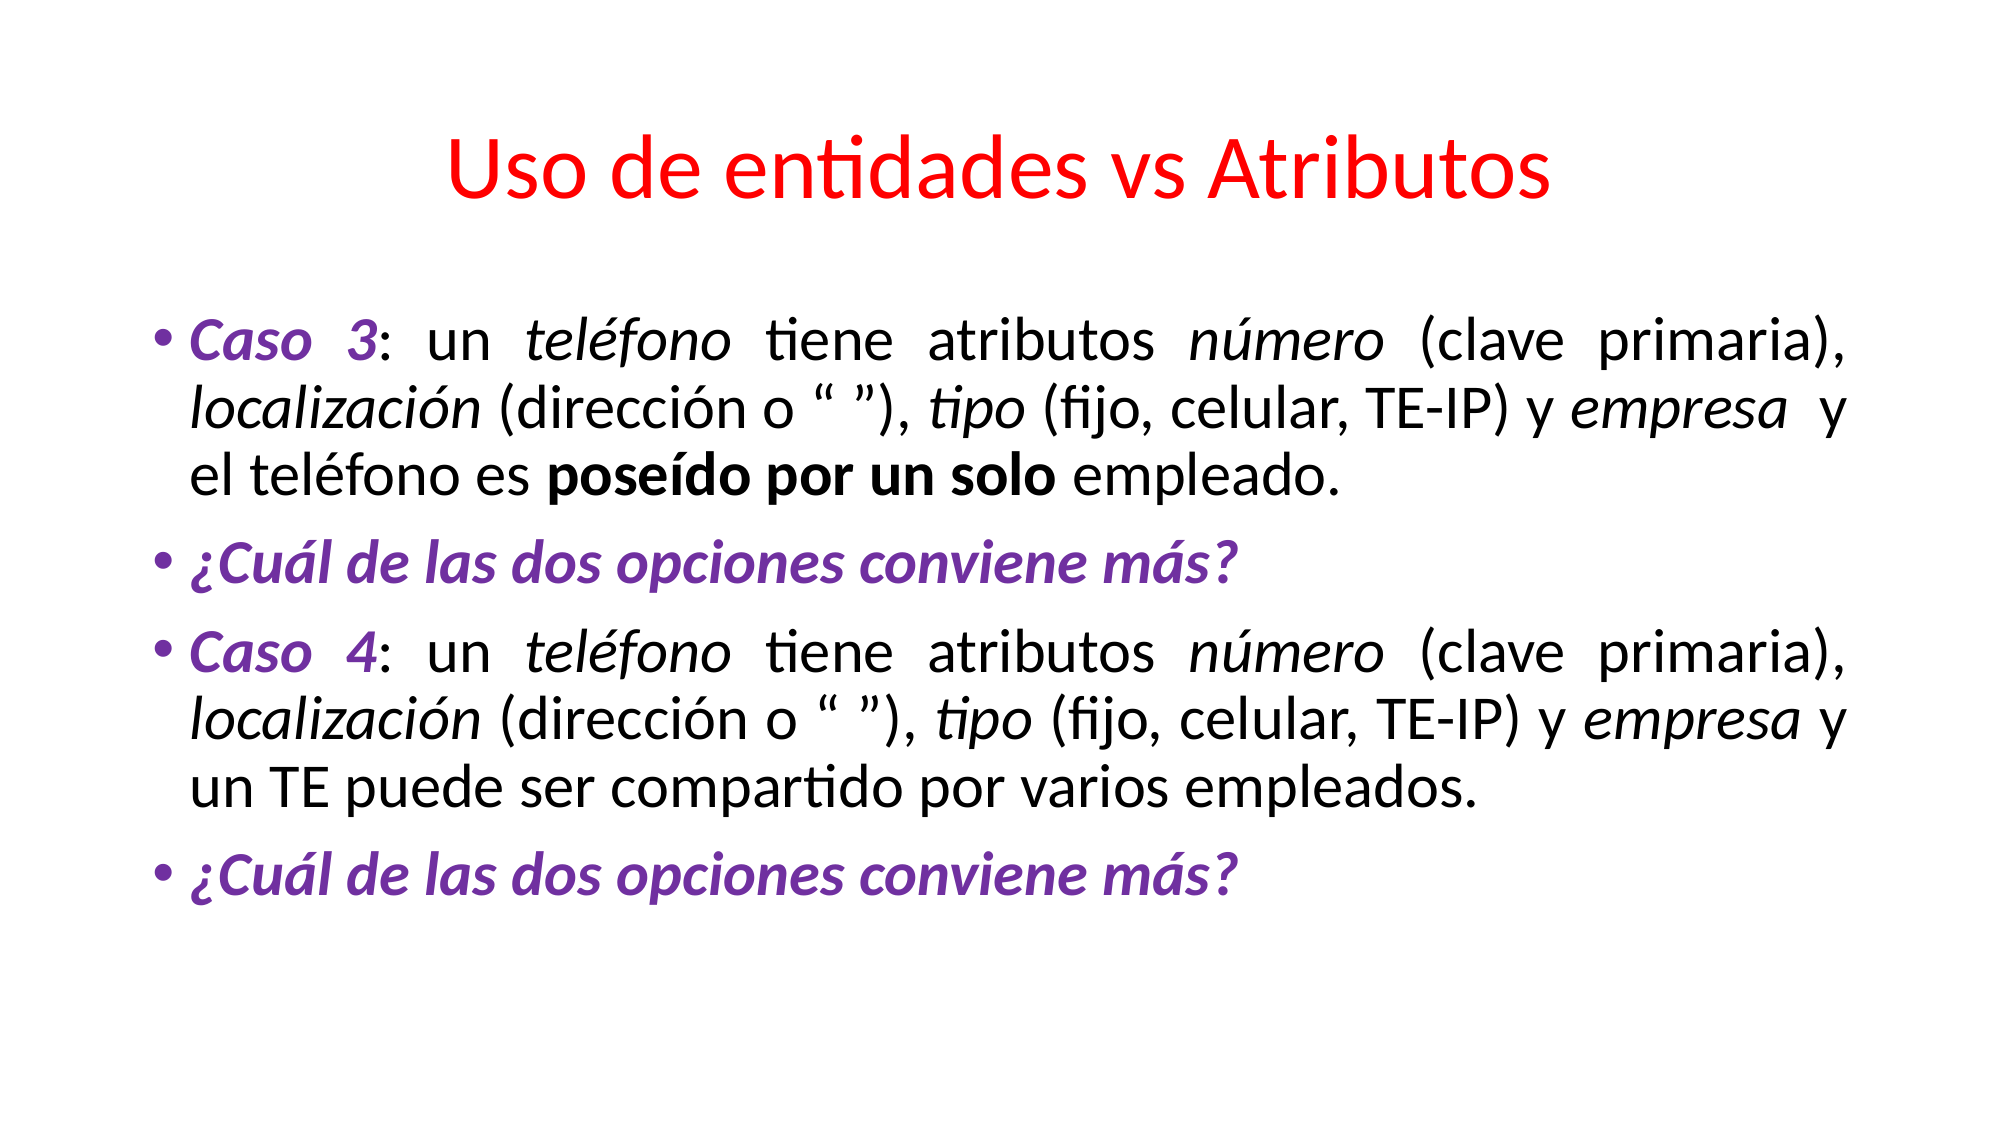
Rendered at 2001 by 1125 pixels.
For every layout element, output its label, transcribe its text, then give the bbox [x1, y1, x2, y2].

title Uso de entidades vs Atributos [137, 59, 1863, 278]
list Caso 3: un teléfono tiene atributos número (clave primaria), localización (dirección o “ ”), tipo (fijo, celular, TE-IP) y empresa y el teléfono es poseído por un solo empleado. ¿Cuál de las dos opciones conviene más? Caso 4: un teléfono tiene atributos número (clave primaria), localización (dirección o “ ”), tipo (fijo, celular, TE-IP) y empresa y un TE puede ser compartido por varios empleados. ¿Cuál de las dos opciones conviene más? [137, 299, 1863, 1014]
